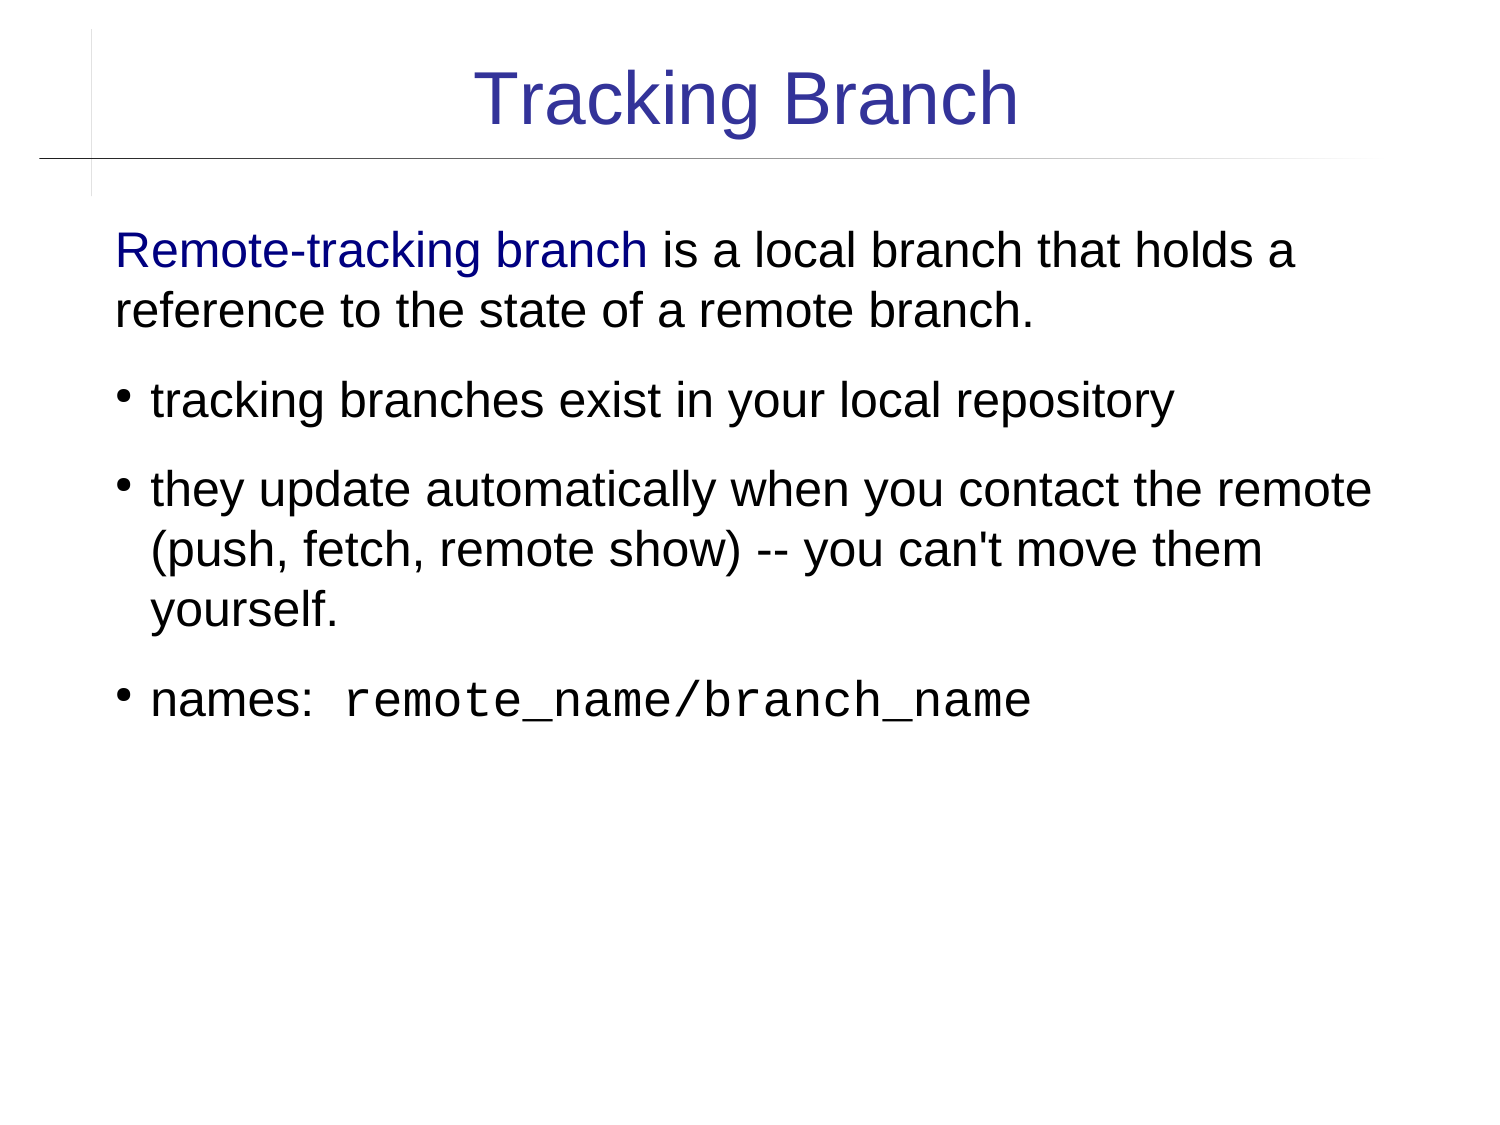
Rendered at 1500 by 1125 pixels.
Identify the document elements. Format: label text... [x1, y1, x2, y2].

title Tracking Branch [100, 41, 1394, 148]
list Remote-tracking branch is a local branch that holds a reference to the state of a remote branch. tracking branches exist in your local repository they update automatically when you contact the remote (push, fetch, remote show) -- you can't move them yourself. names: remote_name/branch_name [100, 209, 1394, 980]
